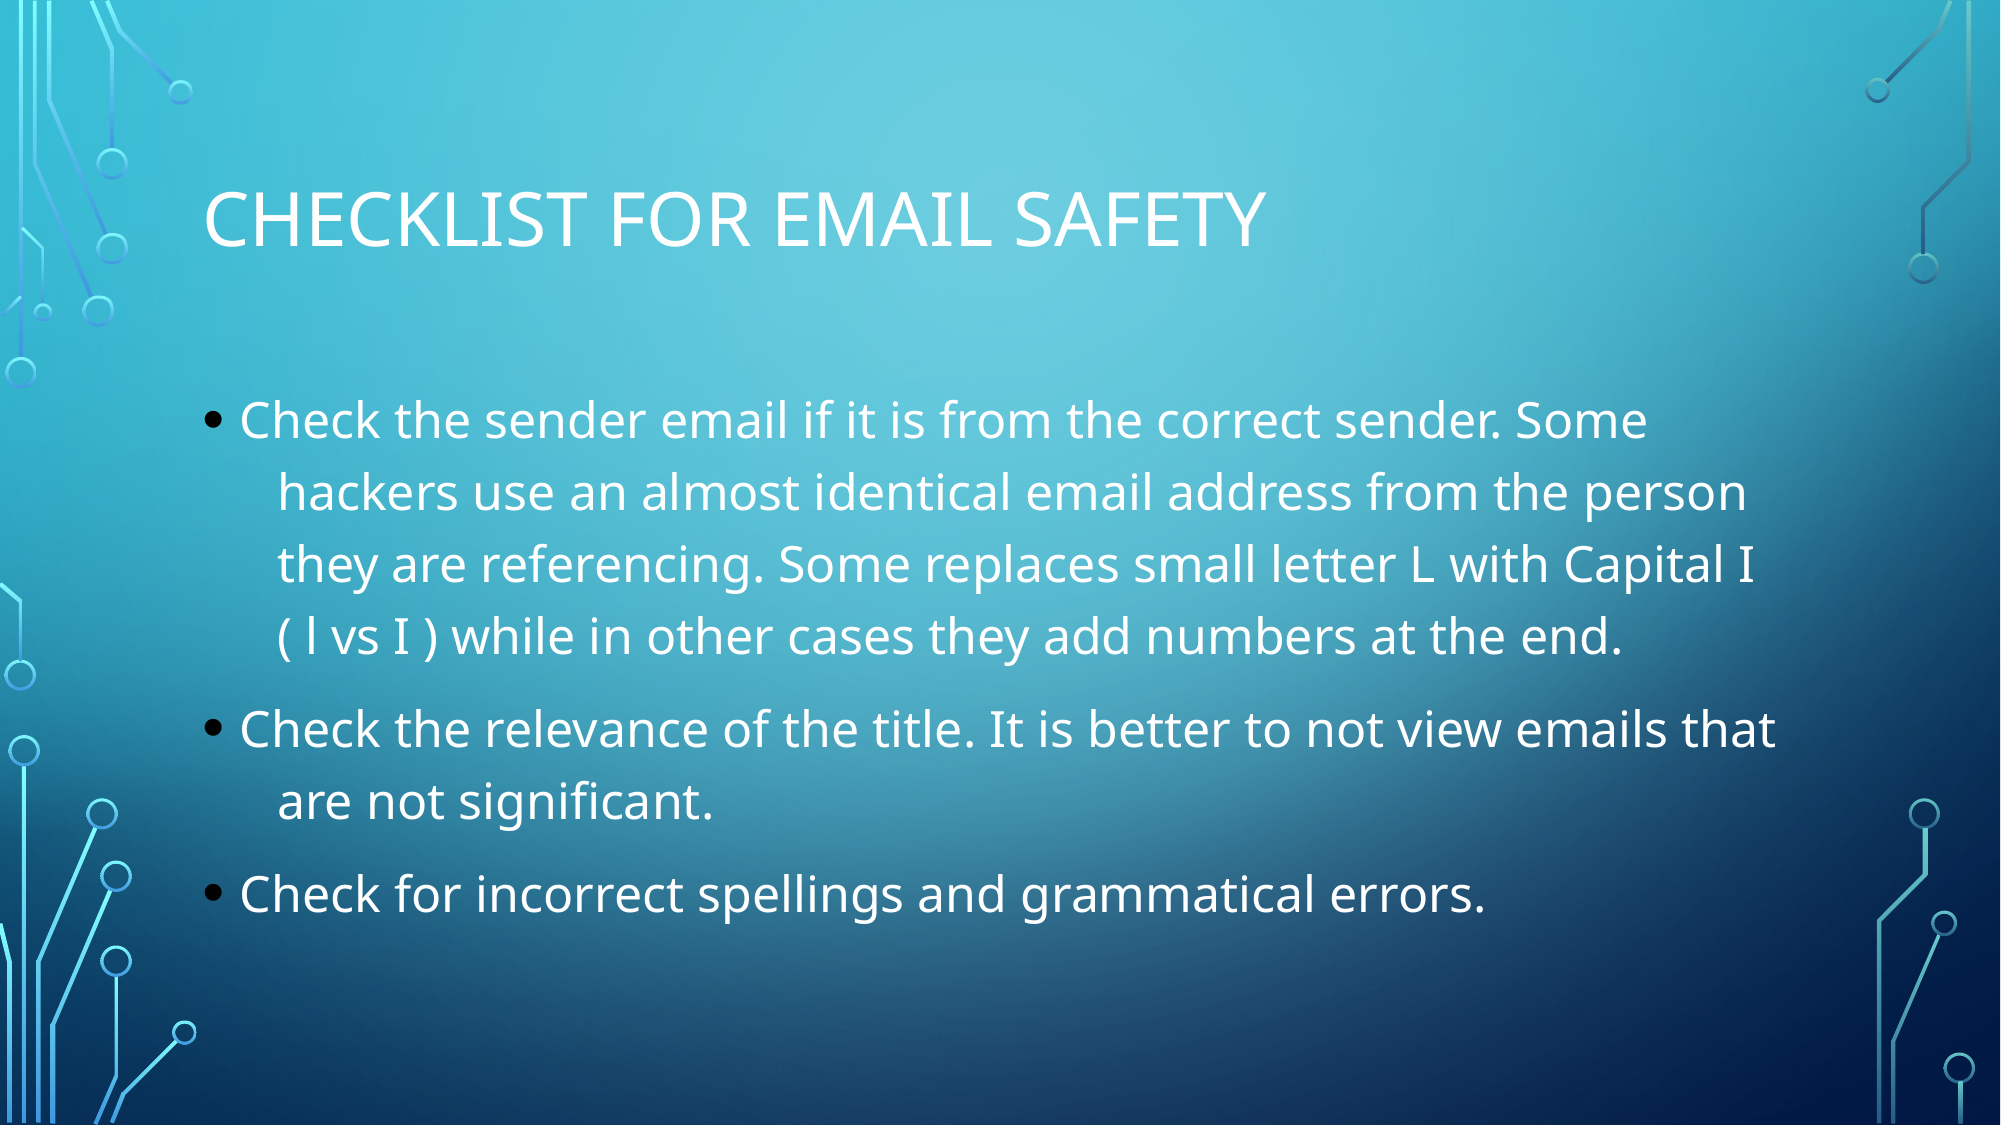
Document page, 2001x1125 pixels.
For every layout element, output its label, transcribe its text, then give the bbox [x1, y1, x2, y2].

list Check the sender email if it is from the correct sender. Some hackers use an almost identical email address from the person they are referencing. Some replaces small letter L with Capital I ( l vs I ) while in other cases they add numbers at the end. Check the relevance of the title. It is better to not view emails that are not significant. Check for incorrect spellings and grammatical errors. [187, 369, 1813, 951]
title Checklist for email safety [187, 101, 1813, 344]
